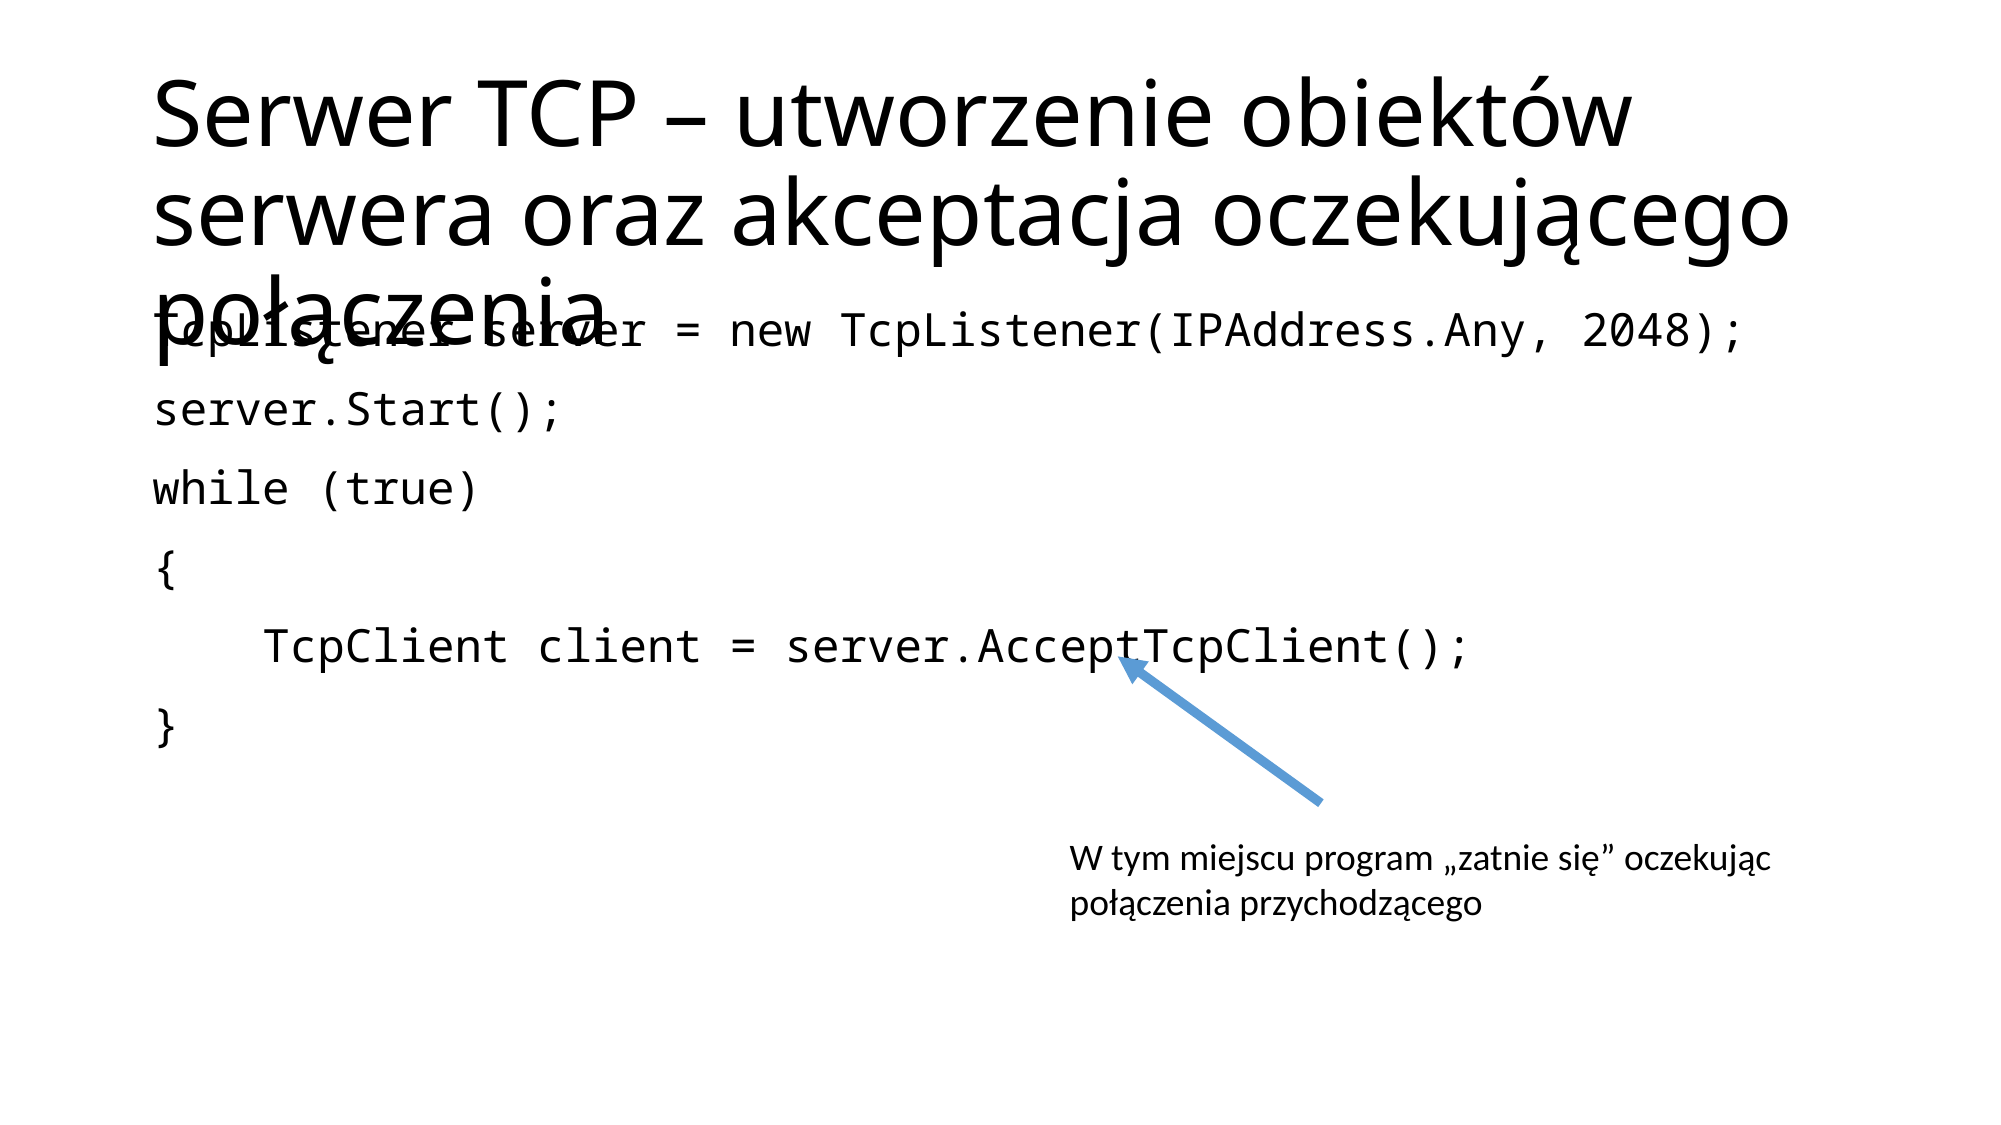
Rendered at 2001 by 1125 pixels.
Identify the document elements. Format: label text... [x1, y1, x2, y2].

list TcpListener server = new TcpListener(IPAddress.Any, 2048); server.Start(); while (true) { TcpClient client = server.AcceptTcpClient(); } [137, 299, 1863, 1014]
title Serwer TCP – utworzenie obiektów serwera oraz akceptacja oczekującego połączenia [137, 59, 1863, 278]
text_box W tym miejscu program „zatnie się” oczekując połączenia przychodzącego [1054, 825, 1831, 931]
